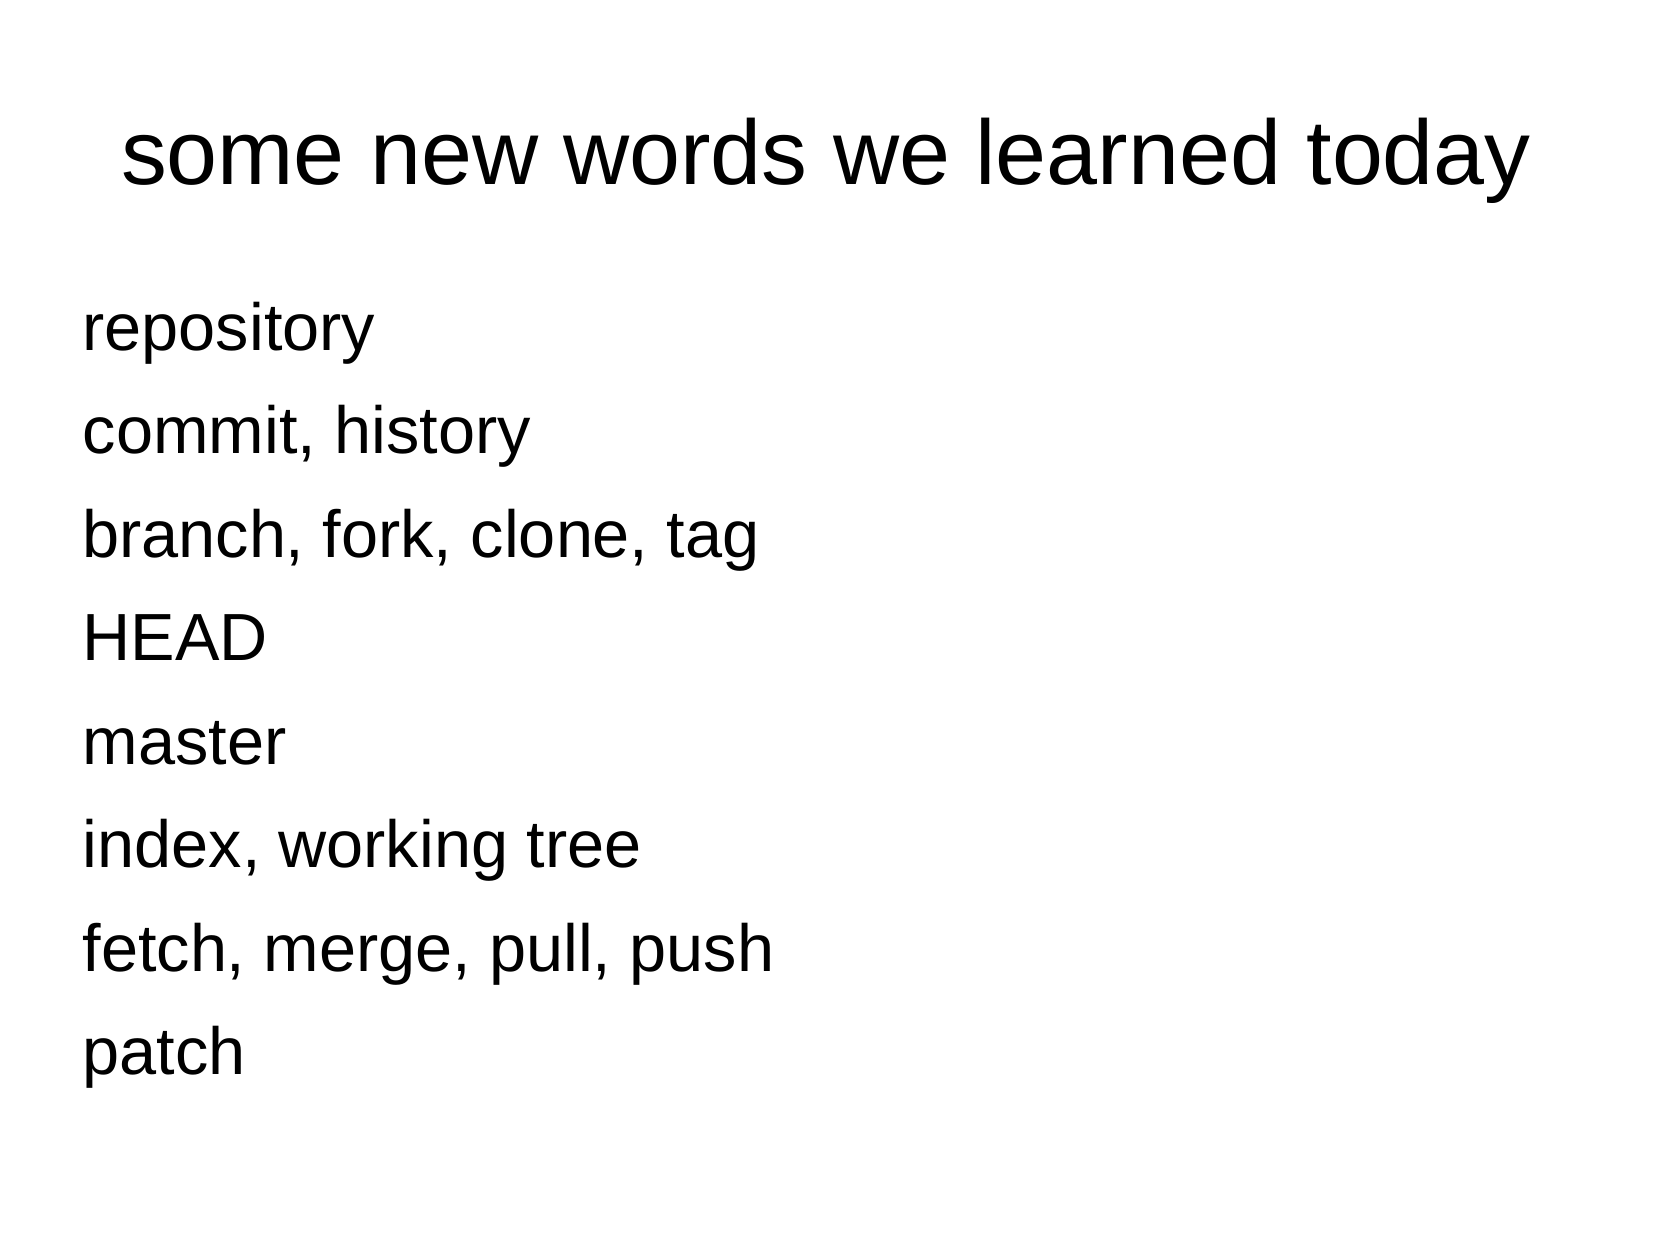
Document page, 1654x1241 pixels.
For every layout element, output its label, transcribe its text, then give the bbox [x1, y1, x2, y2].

list repository commit, history branch, fork, clone, tag HEAD master index, working tree fetch, merge, pull, push patch [82, 290, 1571, 1156]
title some new words we learned today [82, 49, 1571, 257]
